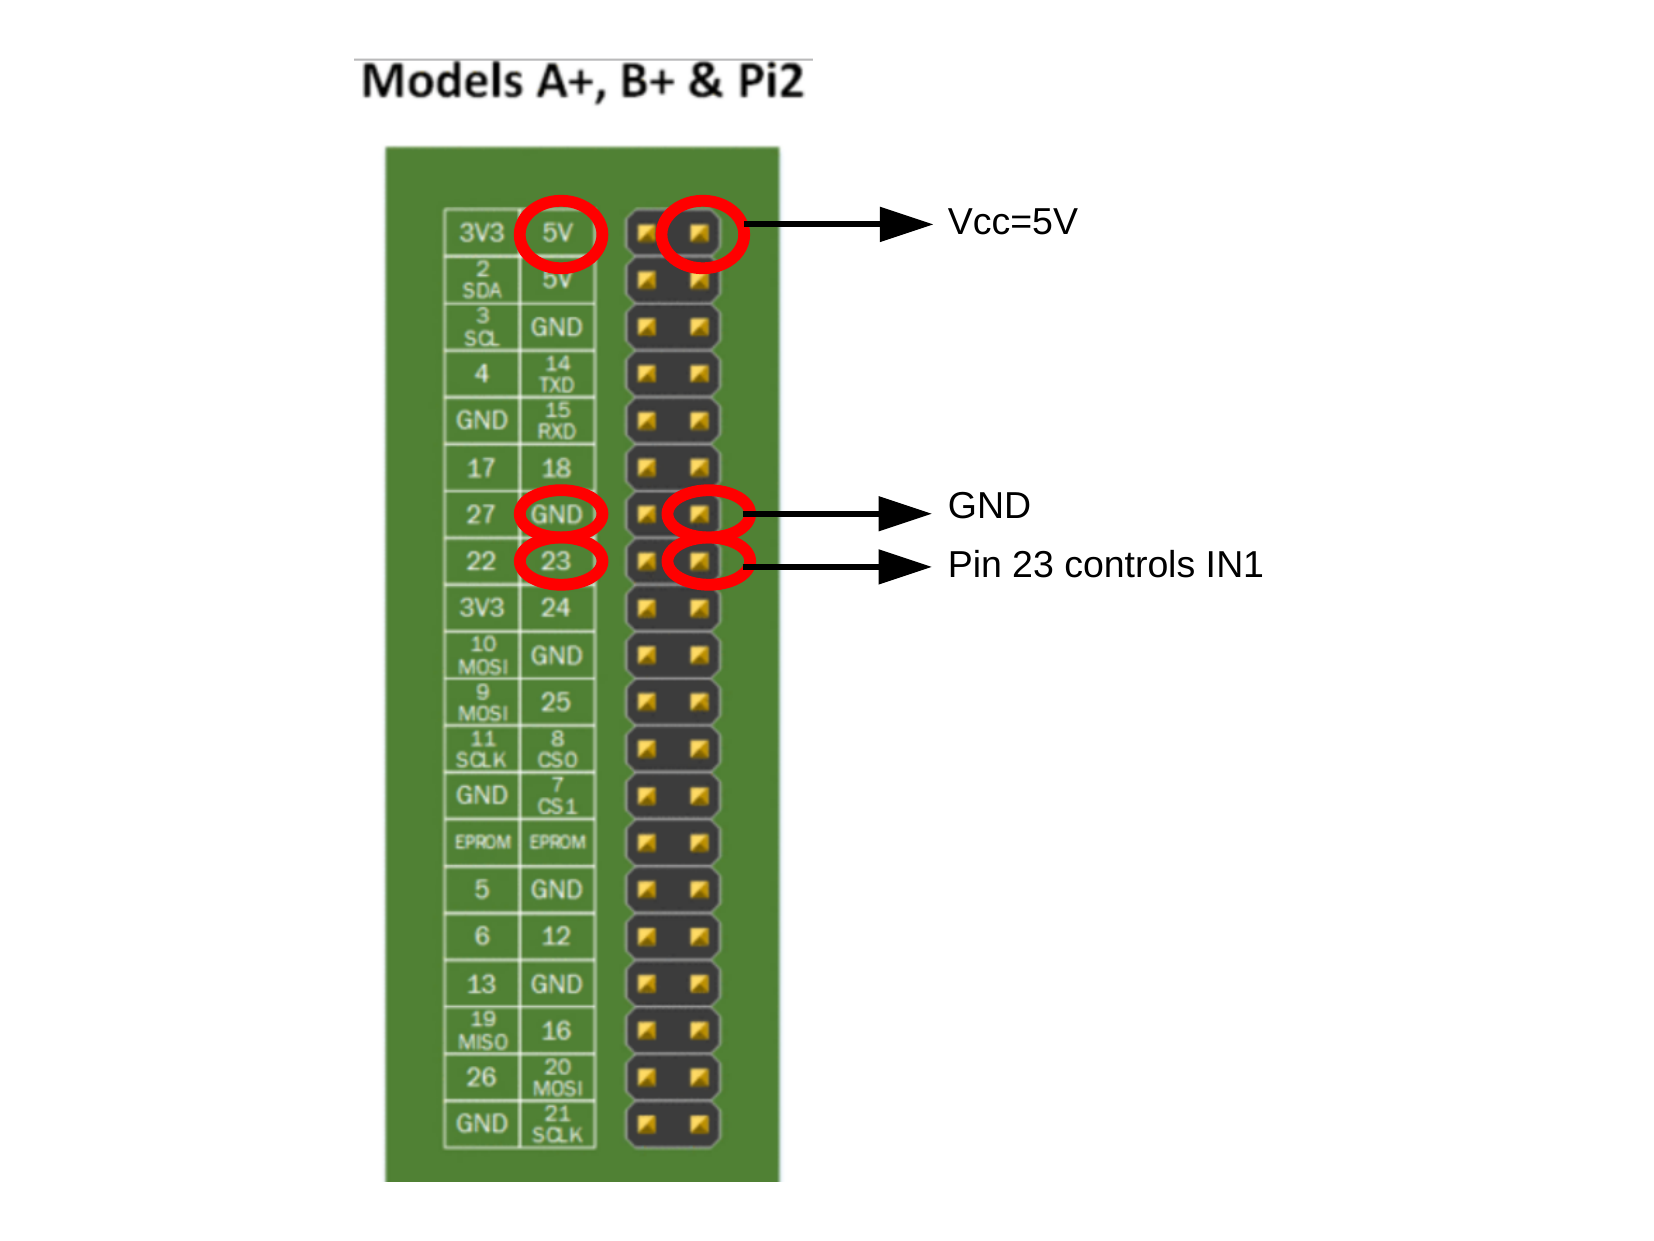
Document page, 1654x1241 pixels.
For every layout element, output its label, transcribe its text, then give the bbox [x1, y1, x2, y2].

picture [718, 517, 813, 564]
text_box [519, 200, 603, 269]
picture [354, 58, 813, 1182]
text_box Pin 23 controls IN1 [933, 535, 1279, 593]
text_box [519, 490, 603, 585]
text_box Vcc=5V [933, 193, 1093, 251]
text_box [661, 200, 745, 269]
text_box GND [933, 476, 1046, 534]
text_box [667, 490, 751, 585]
